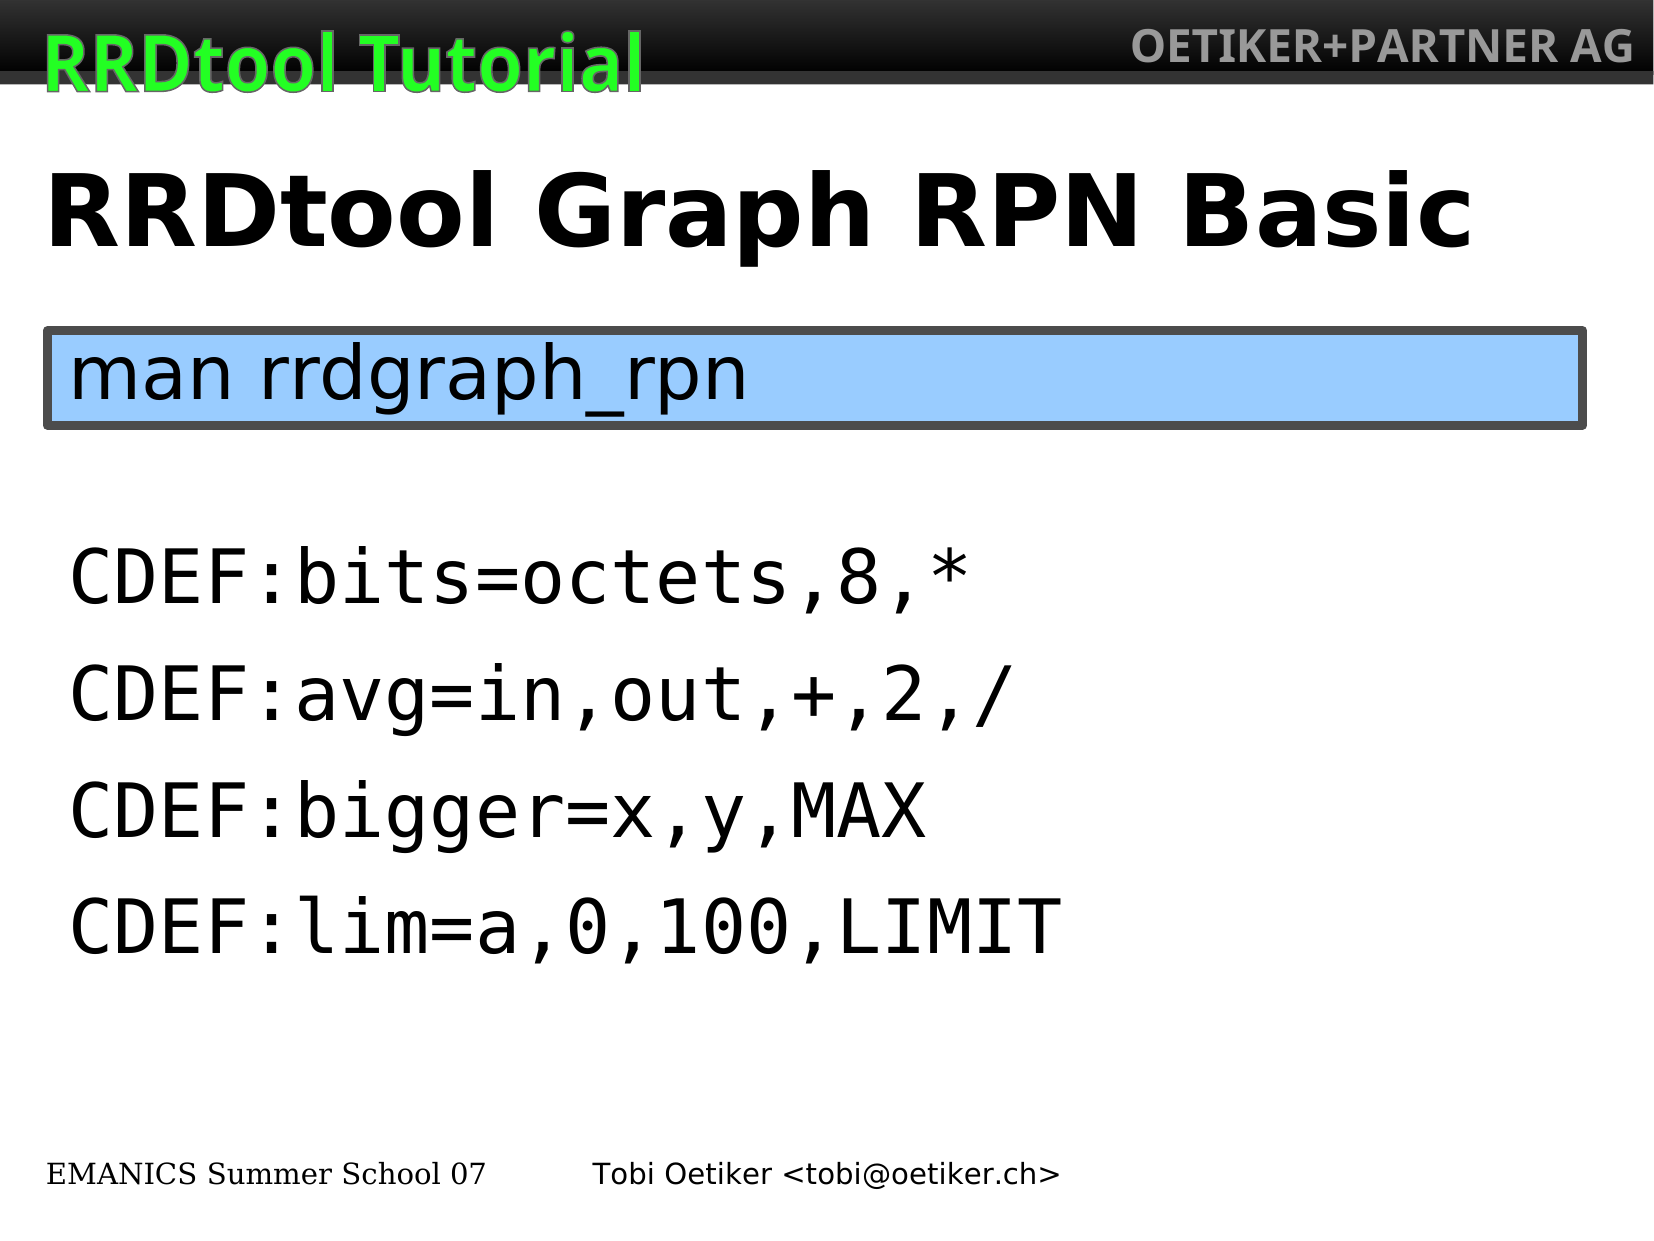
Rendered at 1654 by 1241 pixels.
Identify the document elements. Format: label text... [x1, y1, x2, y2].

text_box [1571, 330, 1583, 426]
title RRDtool Graph RPN Basic [43, 137, 1582, 287]
list man rrdgraph_rpn CDEF:bits=octets,8,* CDEF:avg=in,out,+,2,/ CDEF:bigger=x,y,MAX CDEF:lim=a,0,100,LIMIT [50, 329, 1571, 1099]
